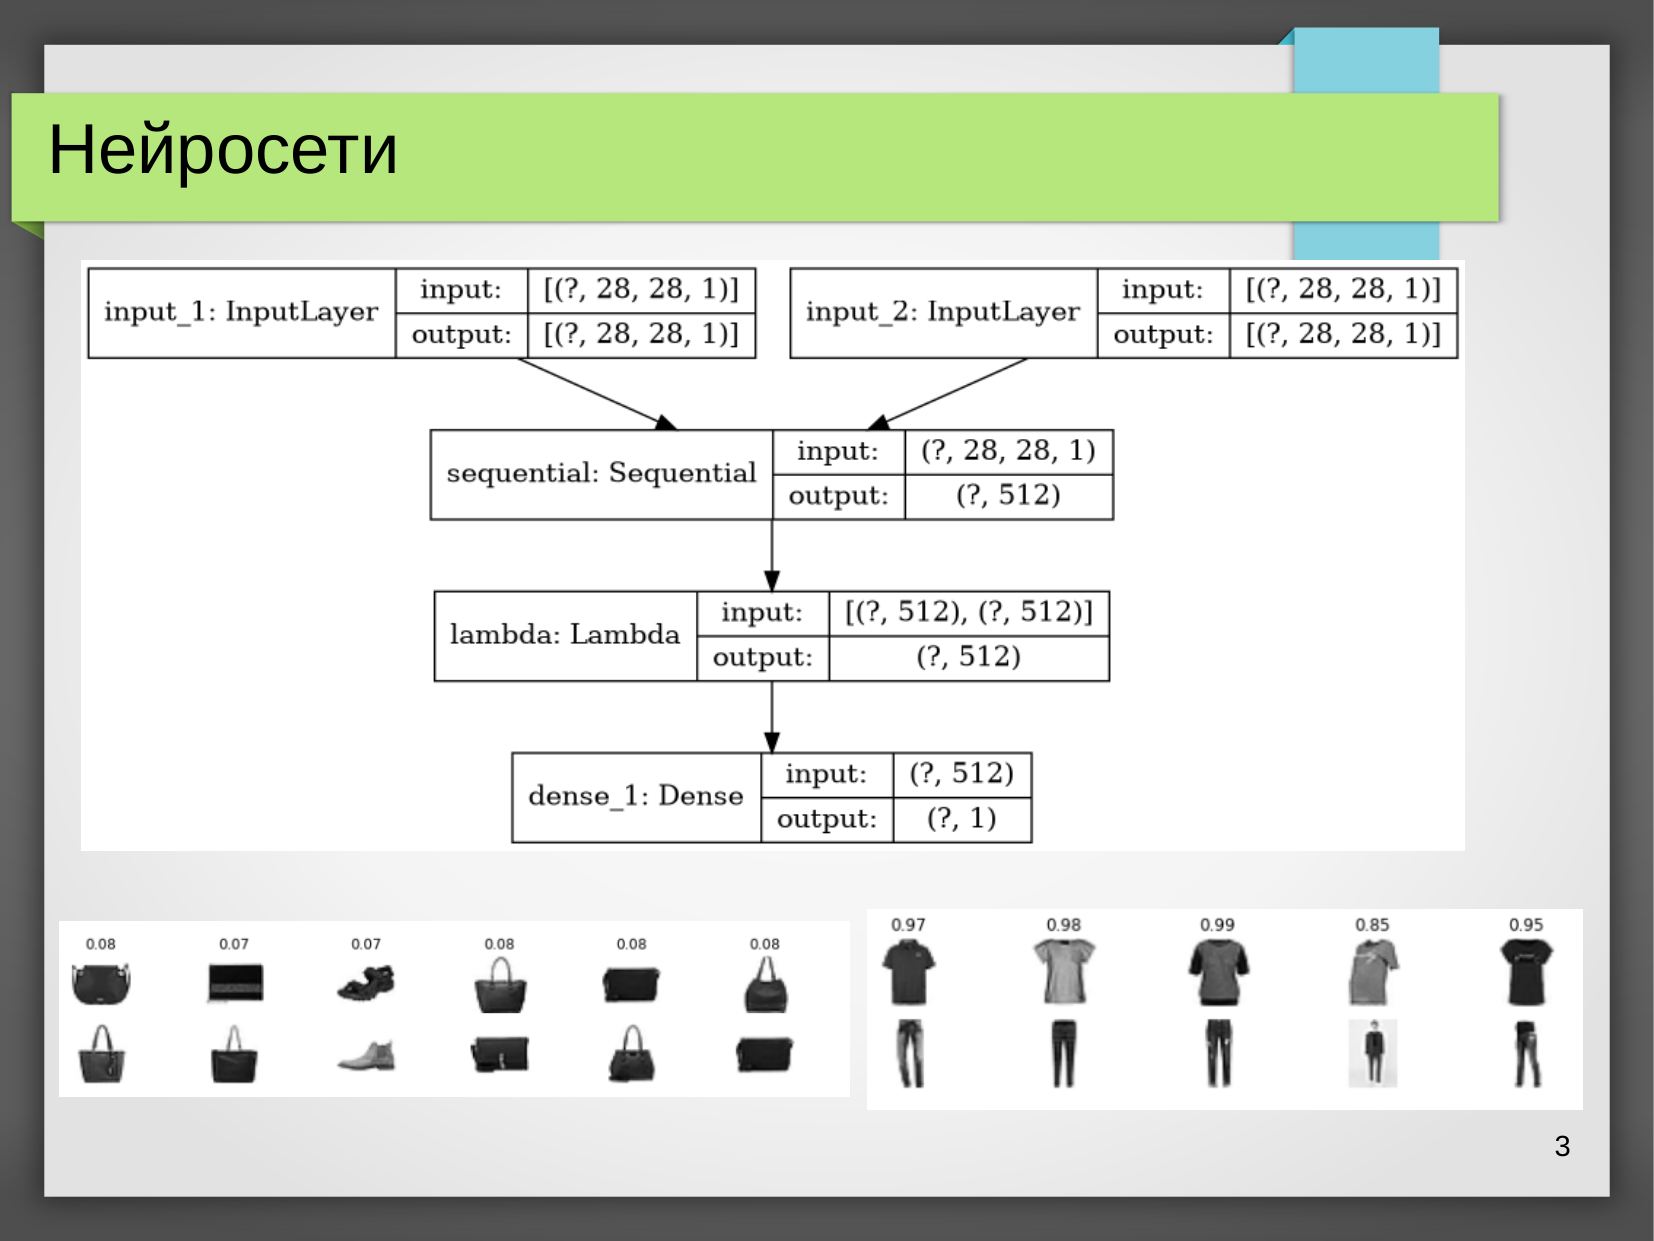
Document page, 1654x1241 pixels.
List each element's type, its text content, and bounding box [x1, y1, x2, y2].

picture [0, 0, 1654, 1241]
title Нейросети [47, 96, 1536, 201]
